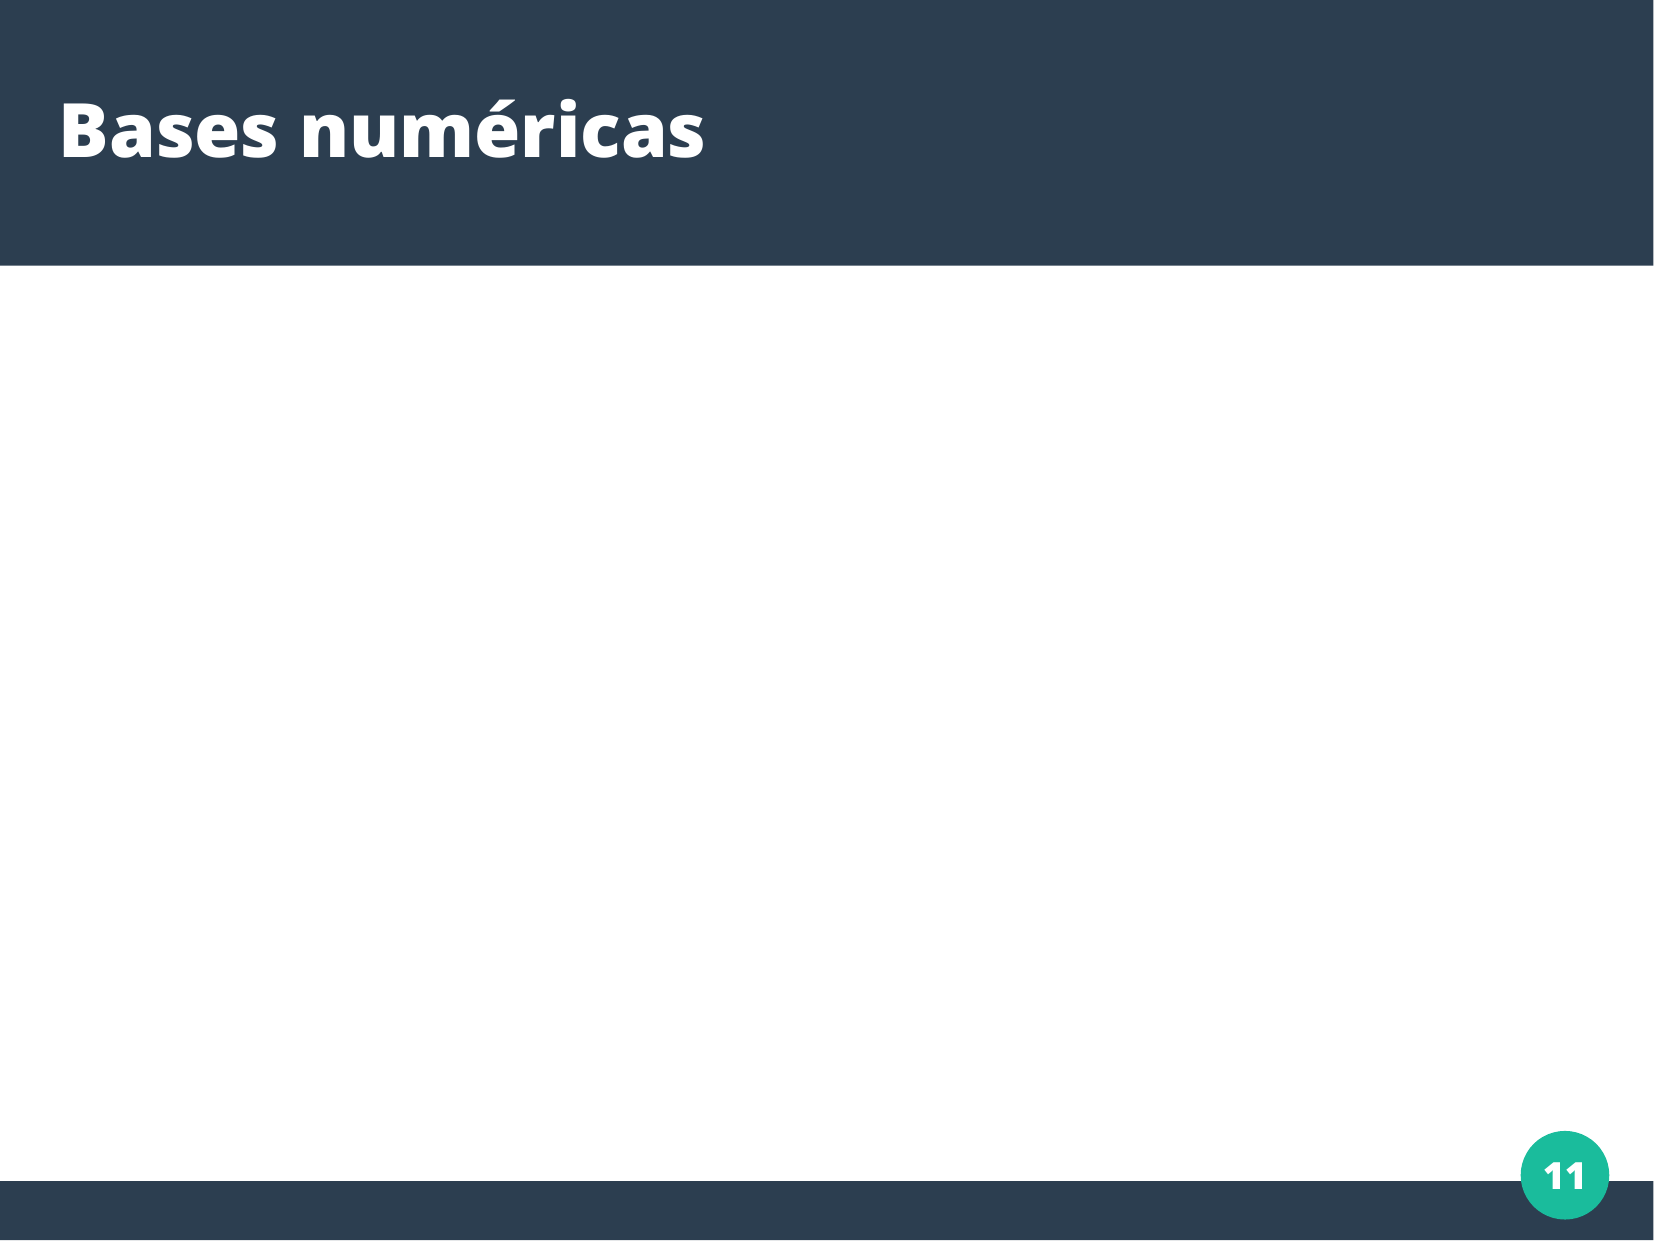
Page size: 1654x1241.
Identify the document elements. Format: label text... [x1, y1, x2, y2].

title Bases numéricas [59, 49, 1595, 207]
